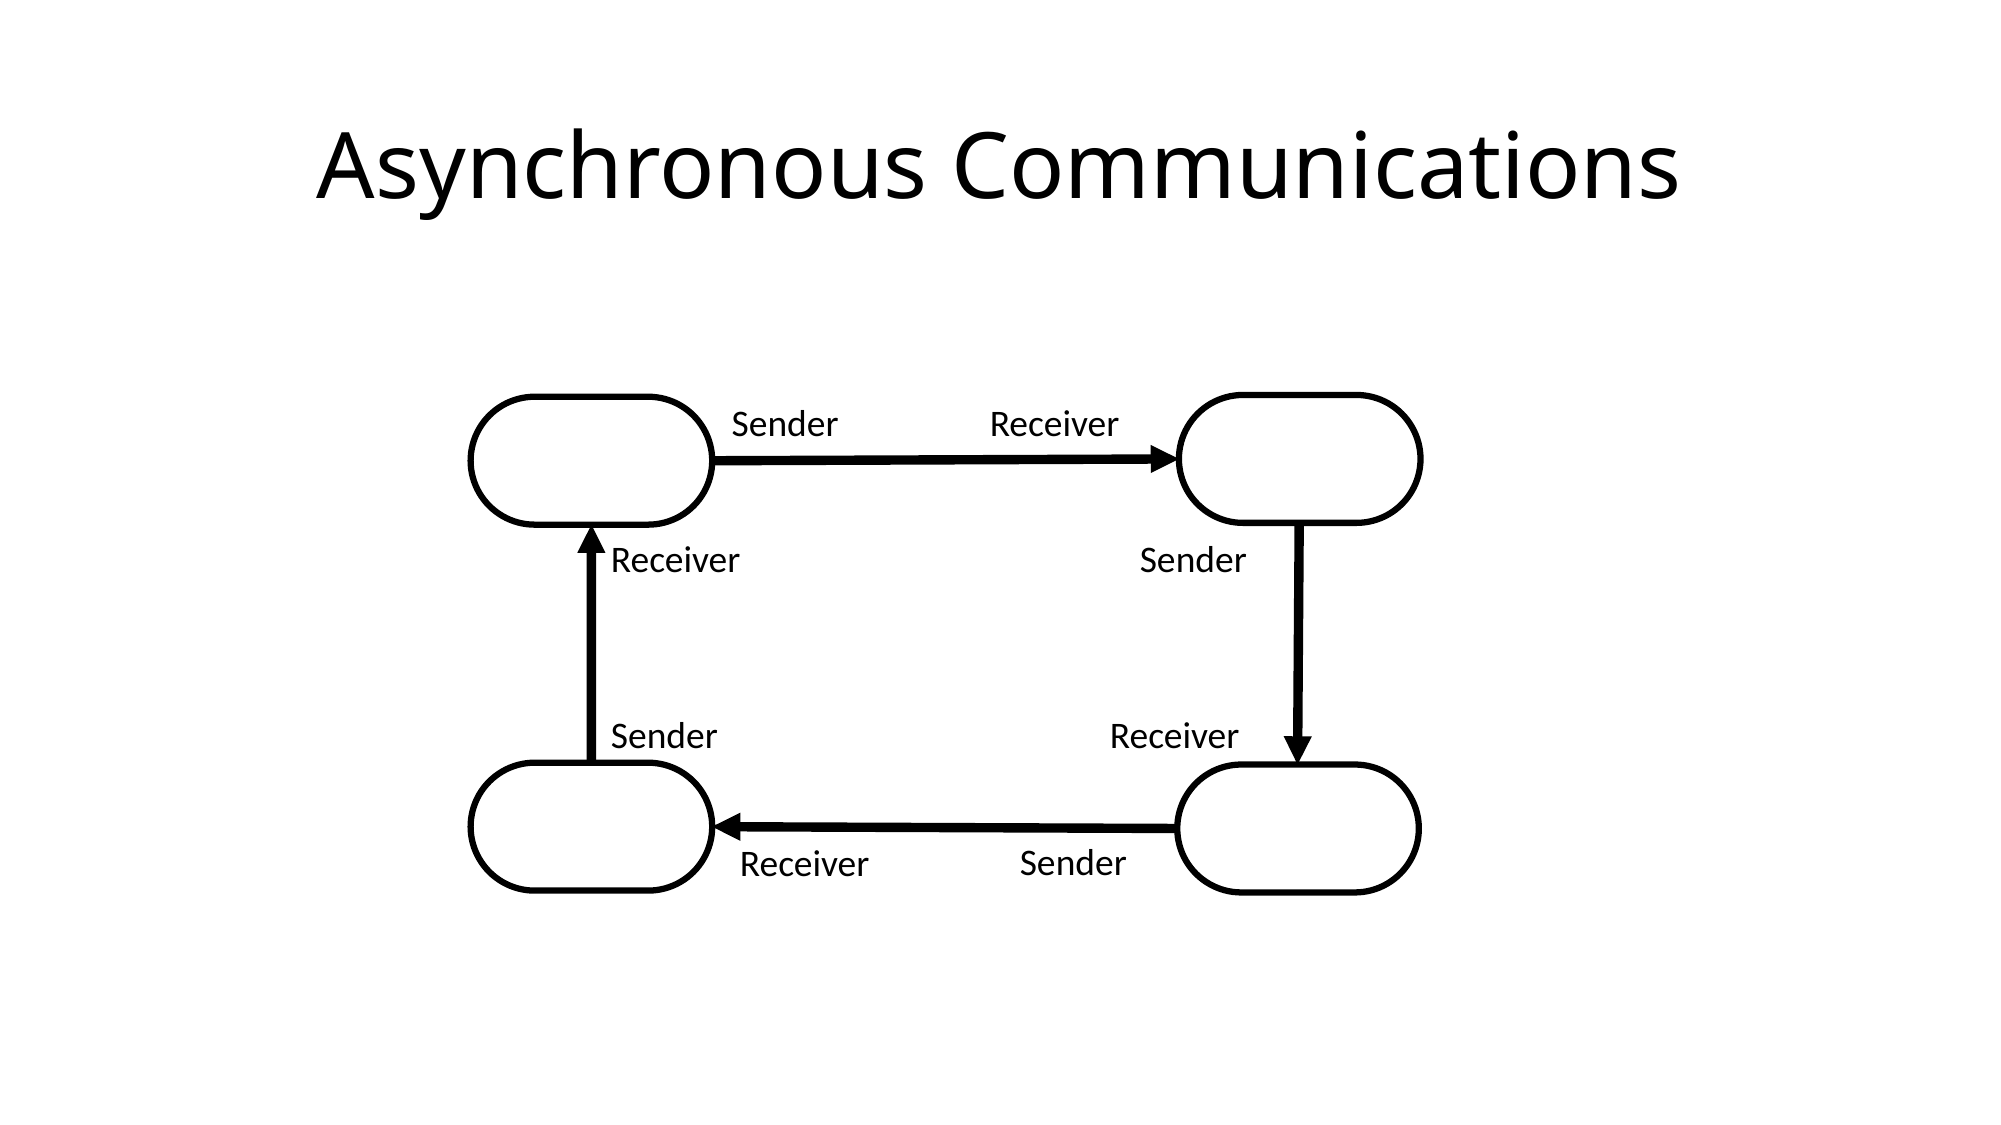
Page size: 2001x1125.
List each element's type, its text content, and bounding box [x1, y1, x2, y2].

text_box Sender [1125, 528, 1294, 633]
text_box Sender [596, 703, 781, 809]
text_box Receiver [1094, 703, 1295, 764]
text_box Sender [1005, 830, 1173, 935]
text_box Receiver [596, 528, 796, 588]
text_box Receiver [975, 391, 1181, 452]
title Asynchronous Communications [137, 59, 1863, 278]
text_box Sender [716, 391, 900, 452]
text_box Receiver [725, 831, 930, 892]
